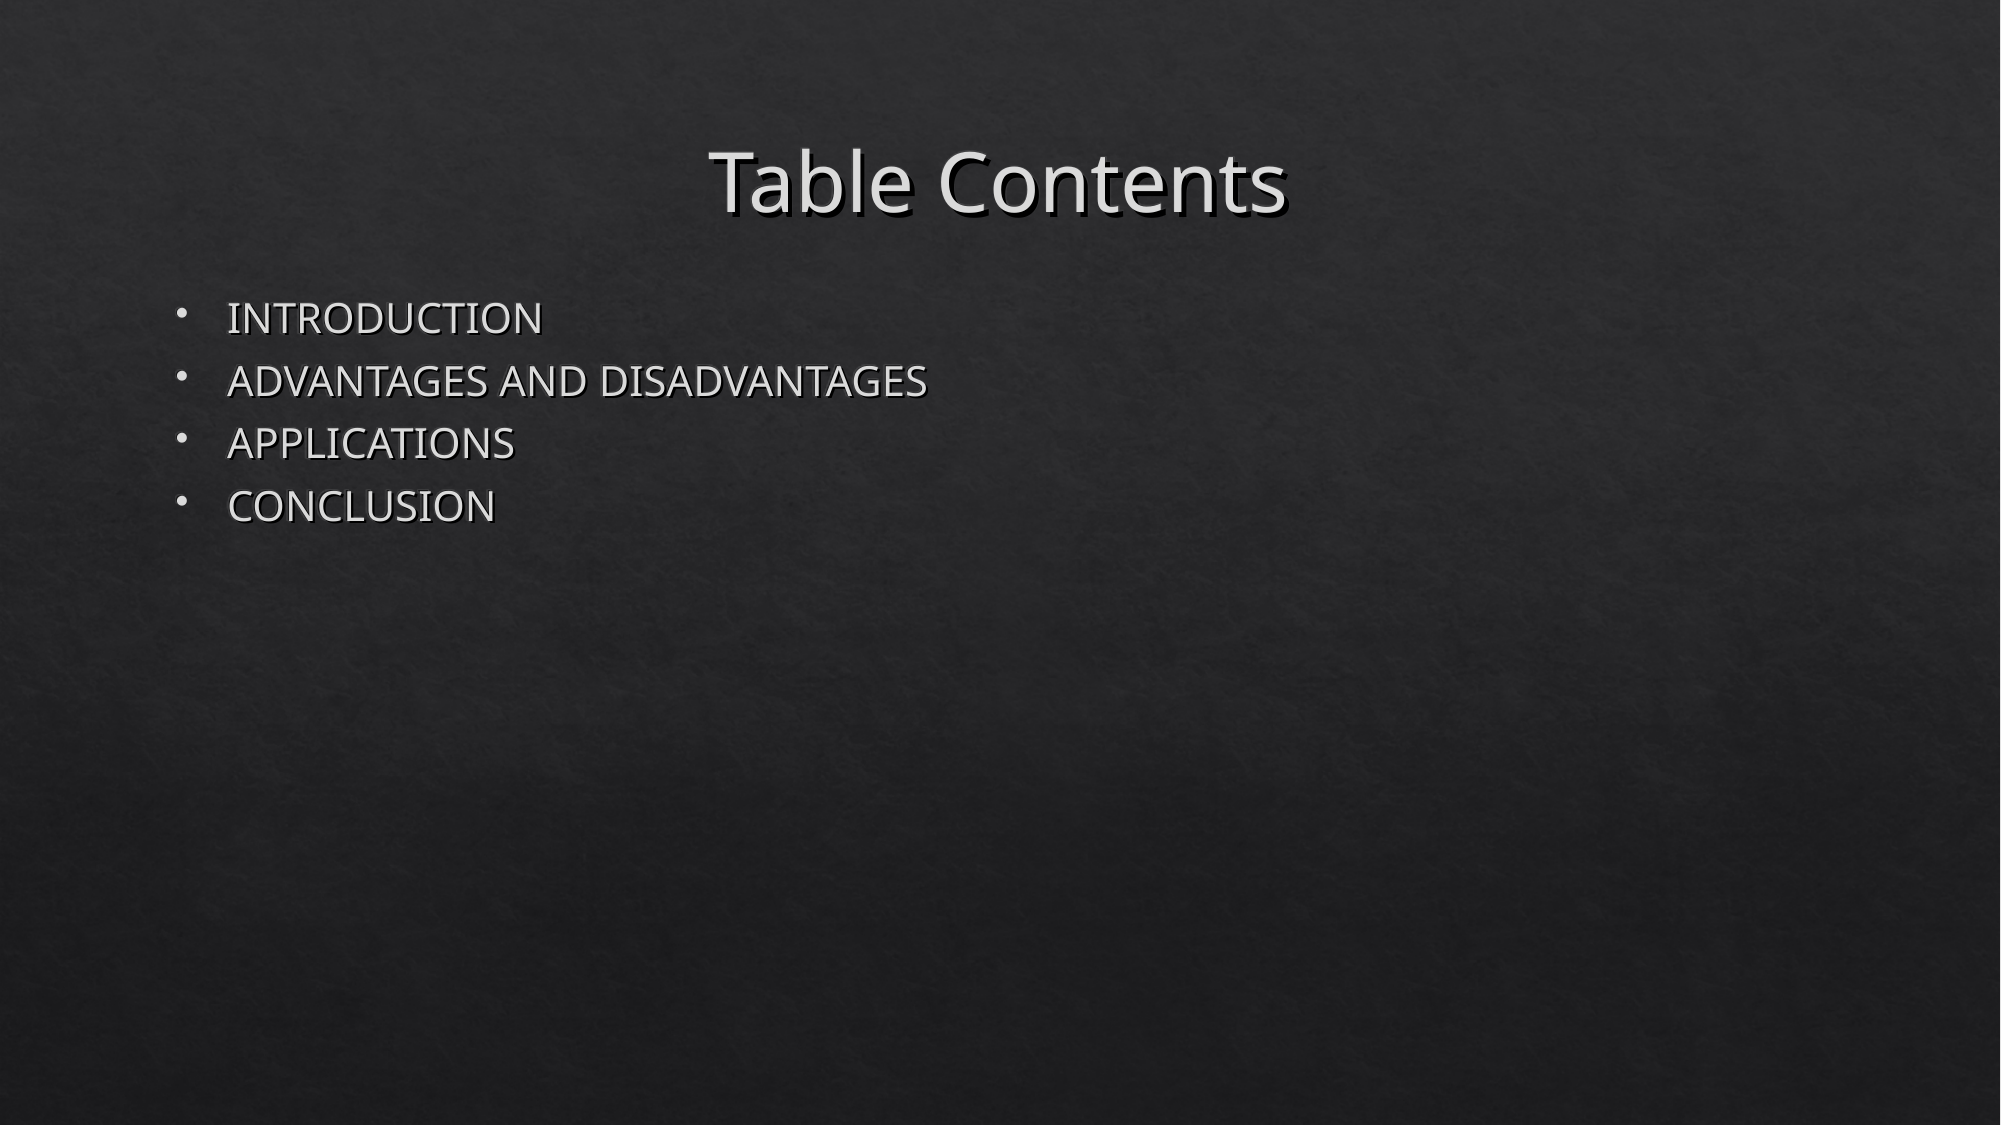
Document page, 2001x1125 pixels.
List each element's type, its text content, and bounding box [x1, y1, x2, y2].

title Table Contents [149, 99, 1849, 260]
list INTRODUCTION ADVANTAGES AND DISADVANTAGES APPLICATIONS CONCLUSION [149, 284, 1849, 950]
